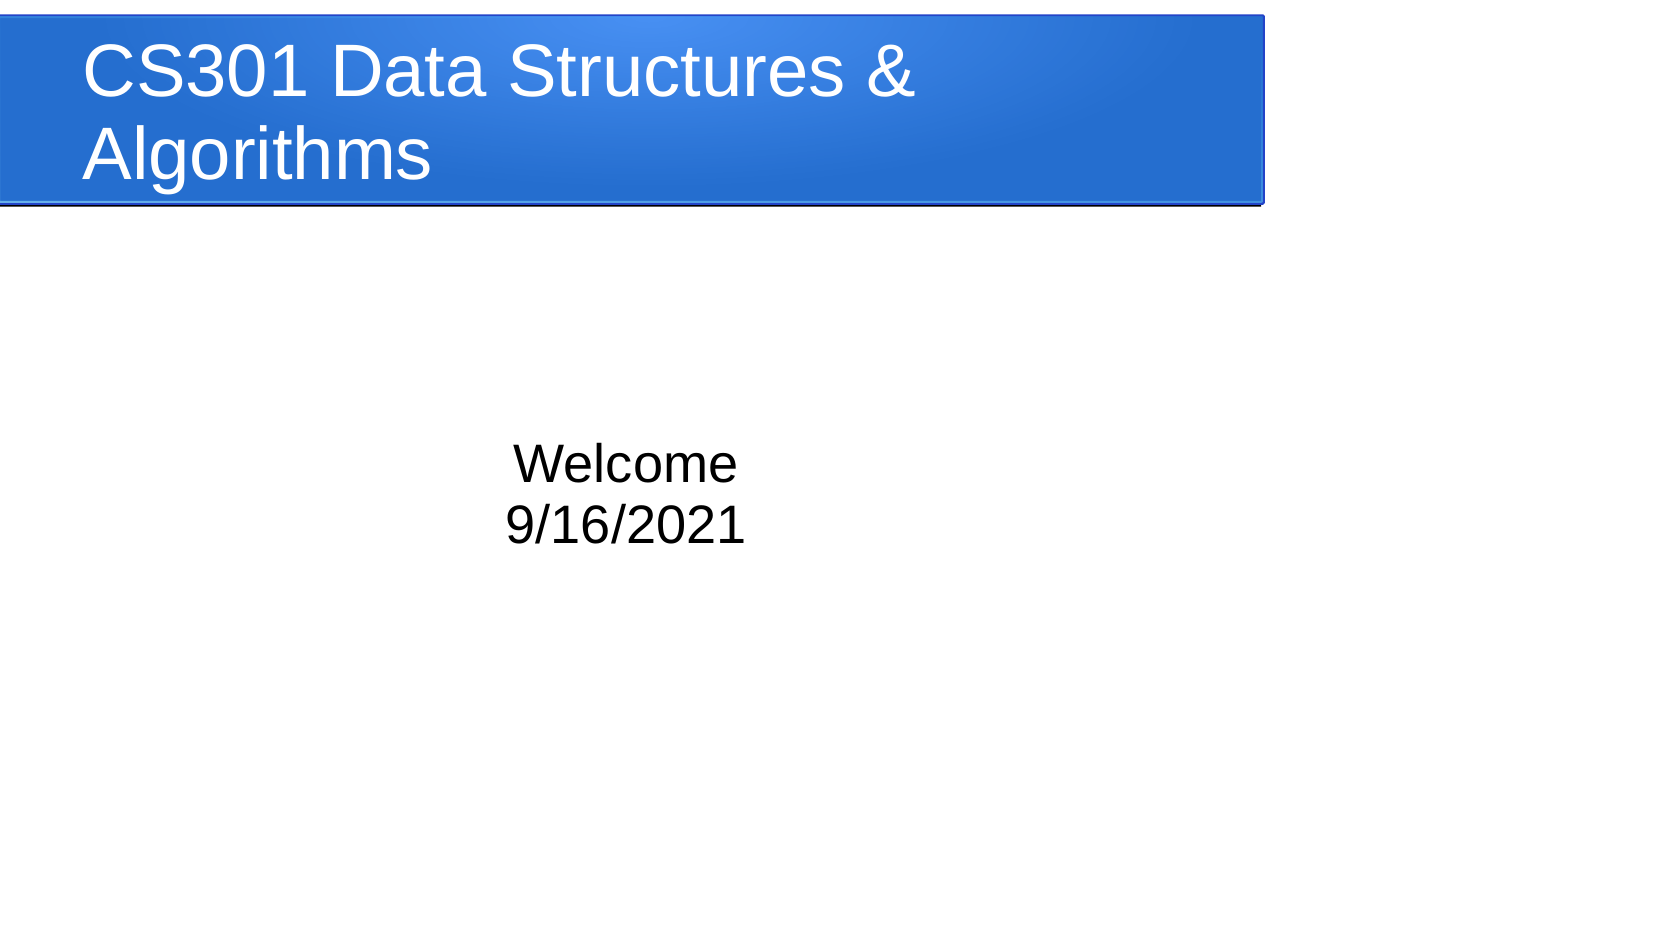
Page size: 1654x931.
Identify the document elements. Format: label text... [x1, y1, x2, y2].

subtitle Welcome 9/16/2021 [82, 224, 1171, 764]
title CS301 Data Structures & Algorithms [82, 29, 1235, 196]
